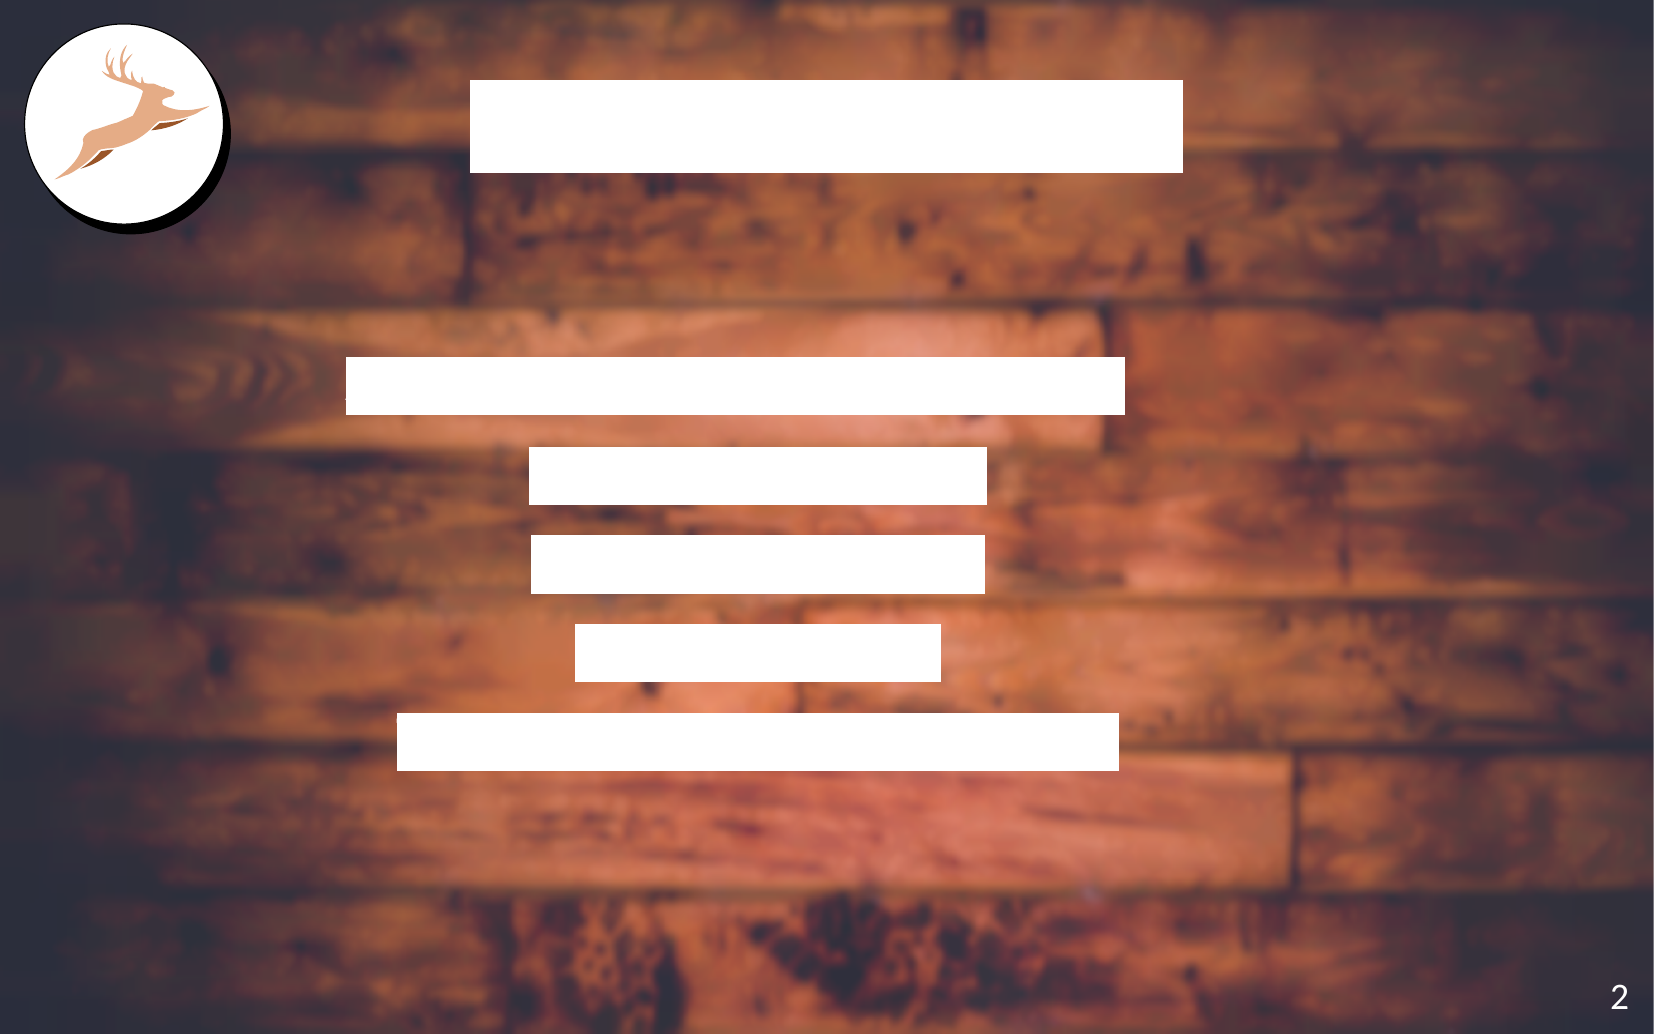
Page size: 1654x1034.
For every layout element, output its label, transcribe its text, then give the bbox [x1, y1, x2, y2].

text_box 2 [1595, 964, 1642, 1025]
picture [0, 0, 1654, 1034]
list Application de gestion de projets Gestion utilisateurs Création de projets « Dashboards » Tâches, sous-tâches, membres [212, 344, 1335, 944]
title EasyGoing! en bref [237, 77, 1571, 178]
